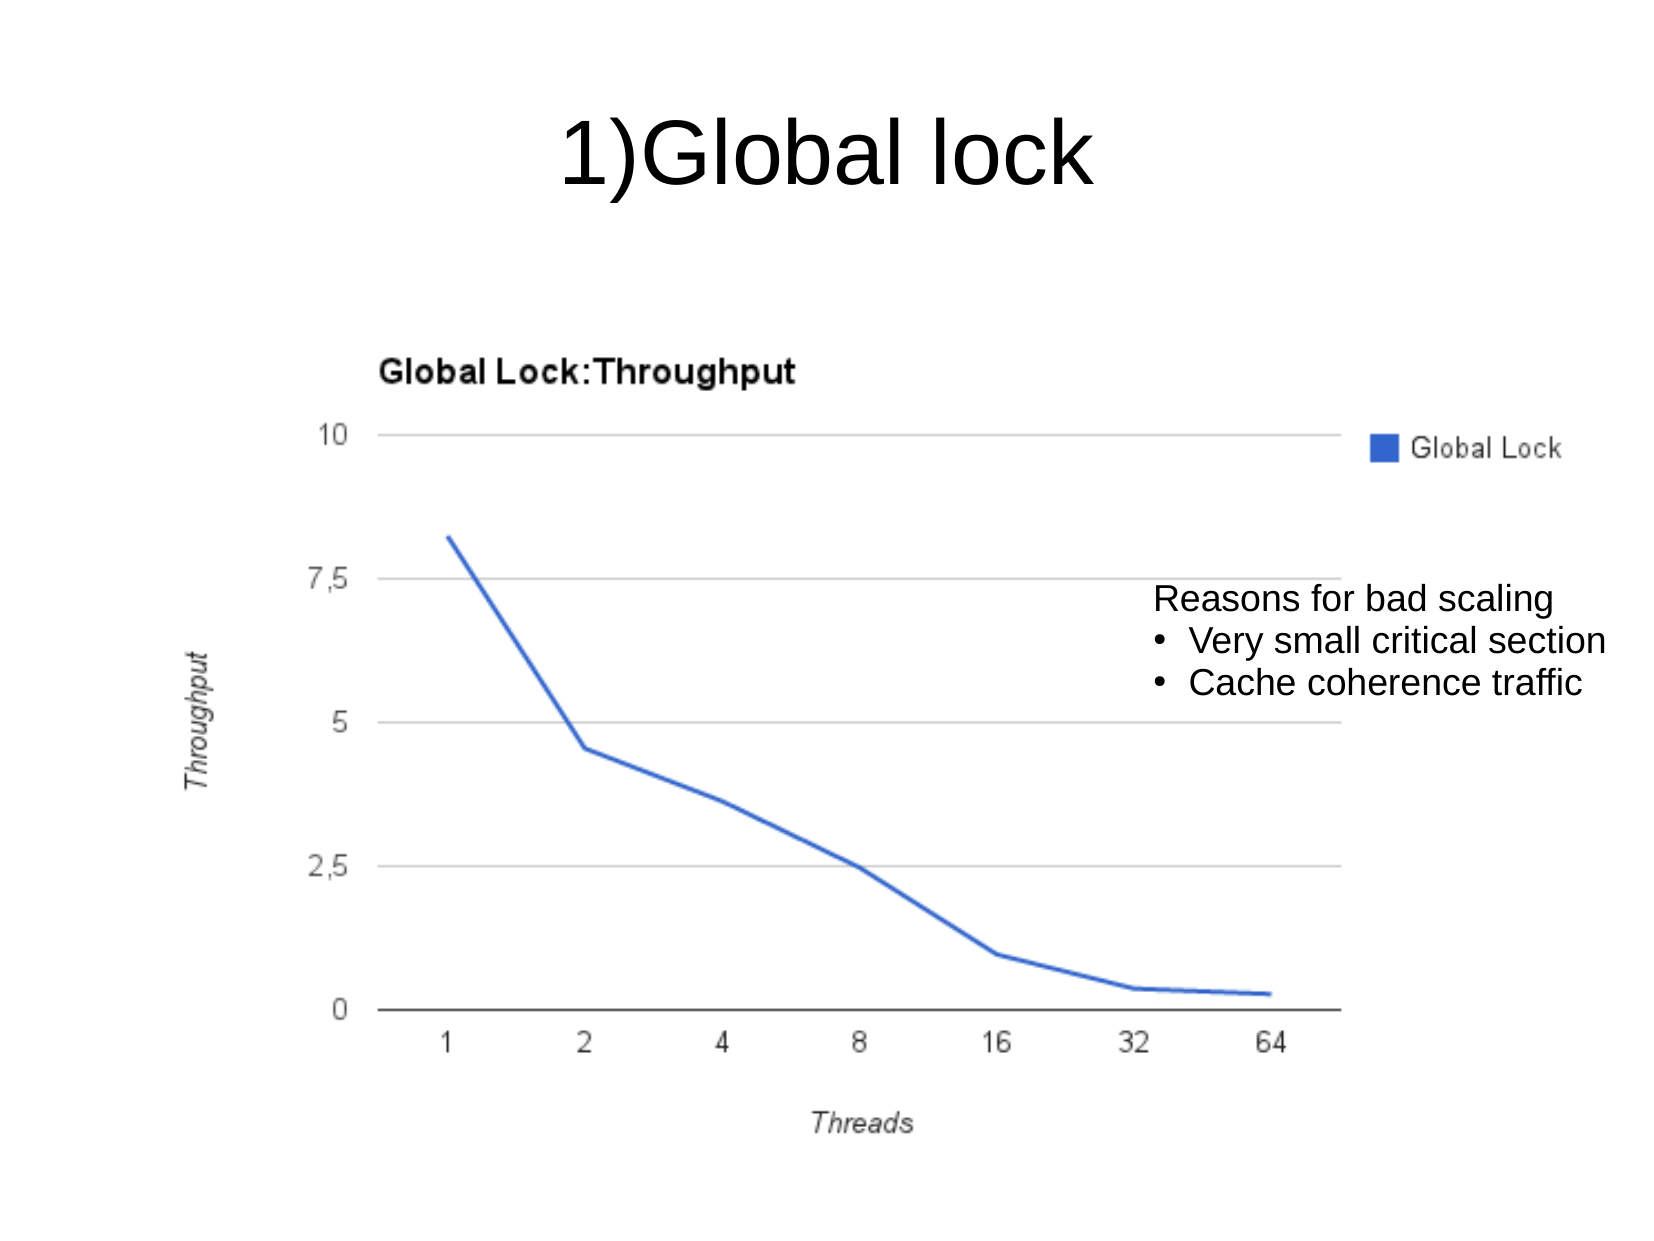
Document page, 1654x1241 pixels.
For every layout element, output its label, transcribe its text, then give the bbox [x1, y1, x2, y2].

title 1)Global lock [82, 49, 1571, 257]
picture [83, 256, 1636, 1188]
text_box Reasons for bad scaling Very small critical section Cache coherence traffic [1138, 570, 1636, 711]
